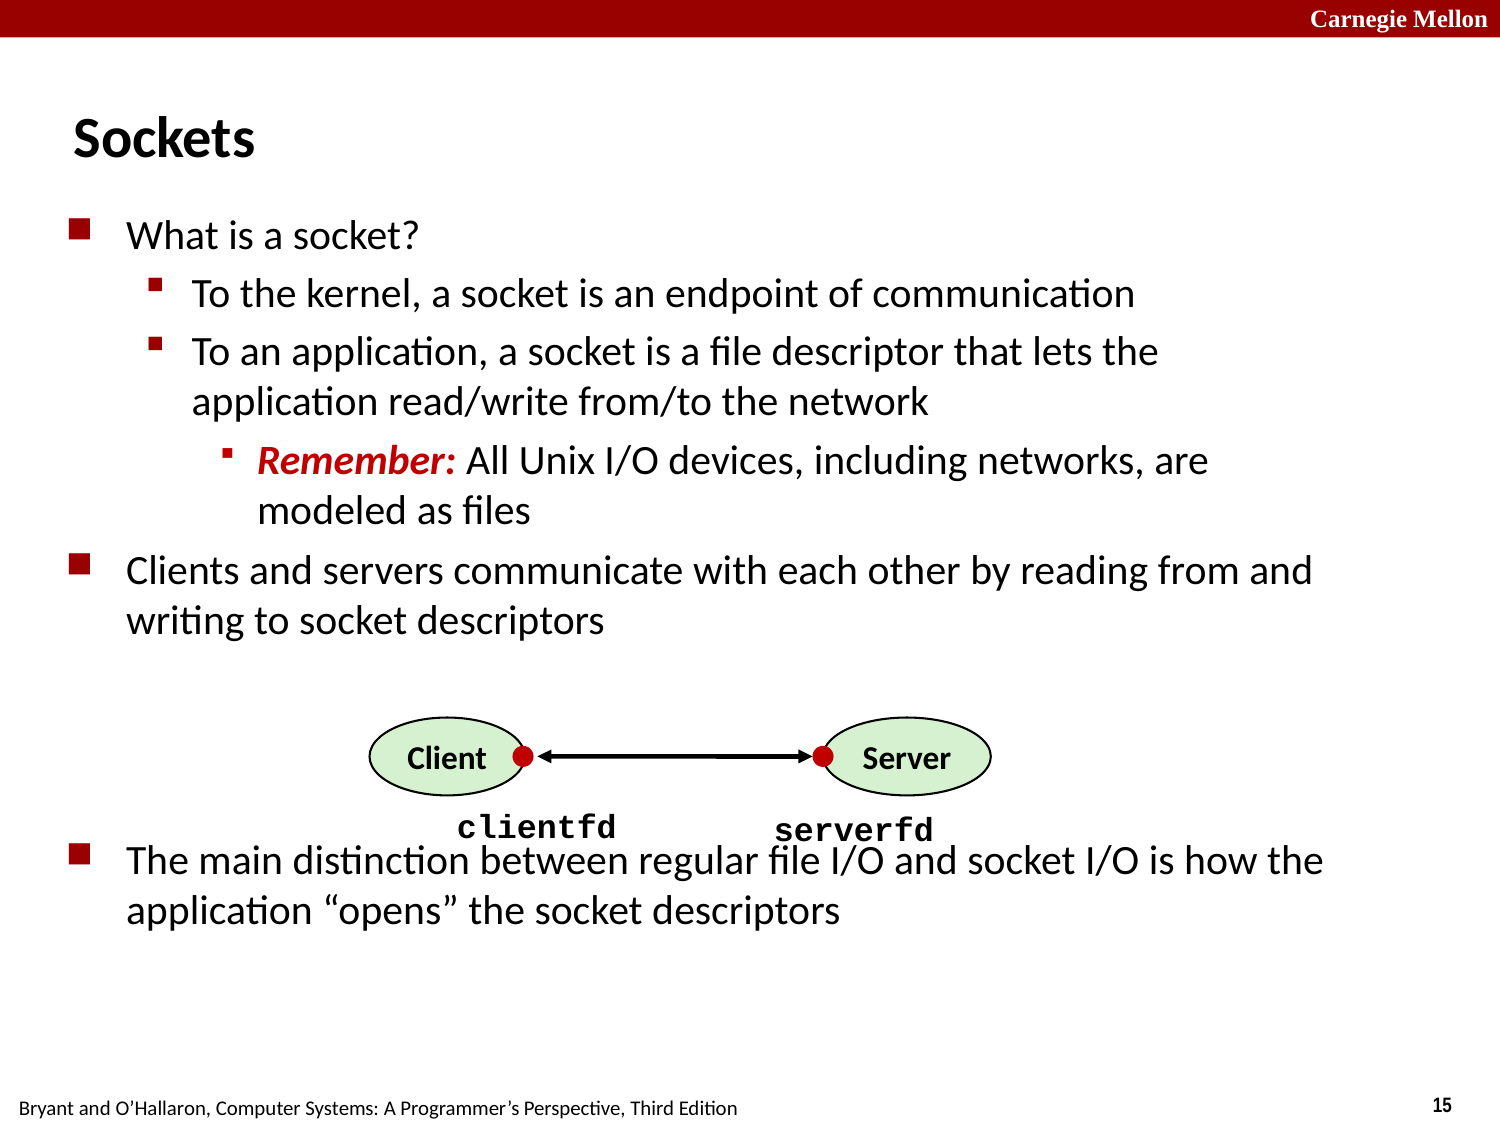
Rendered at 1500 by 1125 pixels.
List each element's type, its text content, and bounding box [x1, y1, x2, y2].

text_box [512, 745, 534, 767]
text_box clientfd [442, 798, 632, 853]
text_box serverfd [758, 800, 949, 856]
list What is a socket? To the kernel, a socket is an endpoint of communication To an application, a socket is a file descriptor that lets the application read/write from/to the network Remember: All Unix I/O devices, including networks, are modeled as files Clients and servers communicate with each other by reading from and writing to socket descriptors The main distinction between regular file I/O and socket I/O is how the application “opens” the socket descriptors [54, 200, 1350, 1021]
text_box [812, 745, 834, 767]
title Sockets [58, 71, 1304, 197]
